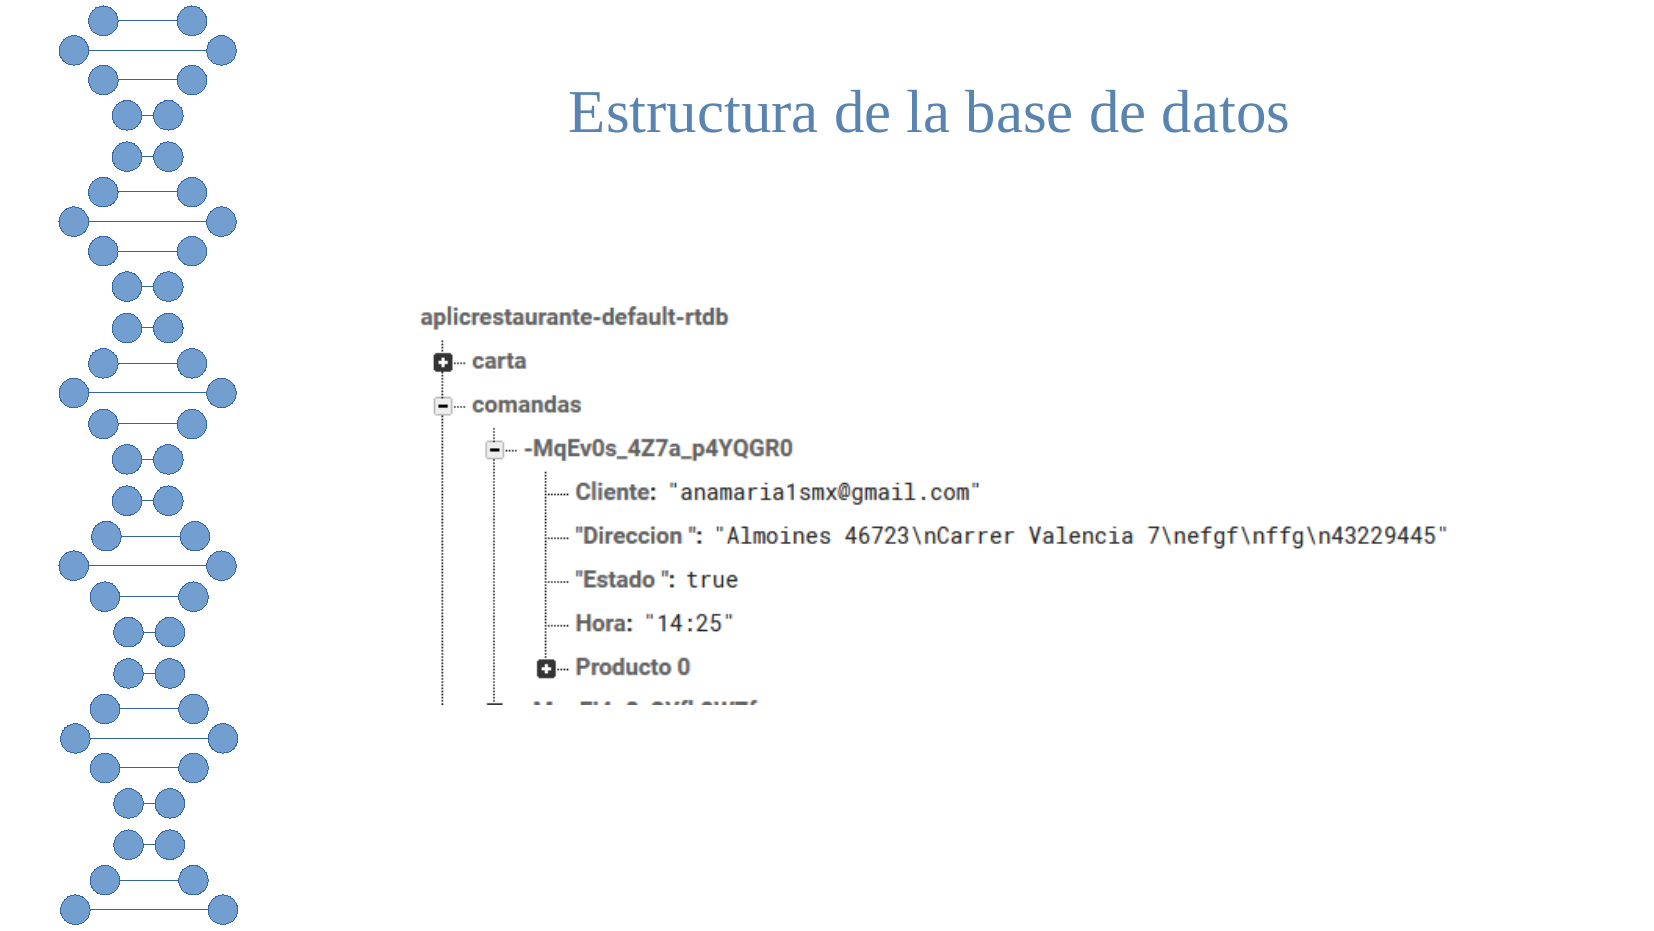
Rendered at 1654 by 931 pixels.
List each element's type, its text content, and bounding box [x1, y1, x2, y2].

picture [398, 283, 1456, 706]
title Estructura de la base de datos [265, 35, 1595, 189]
